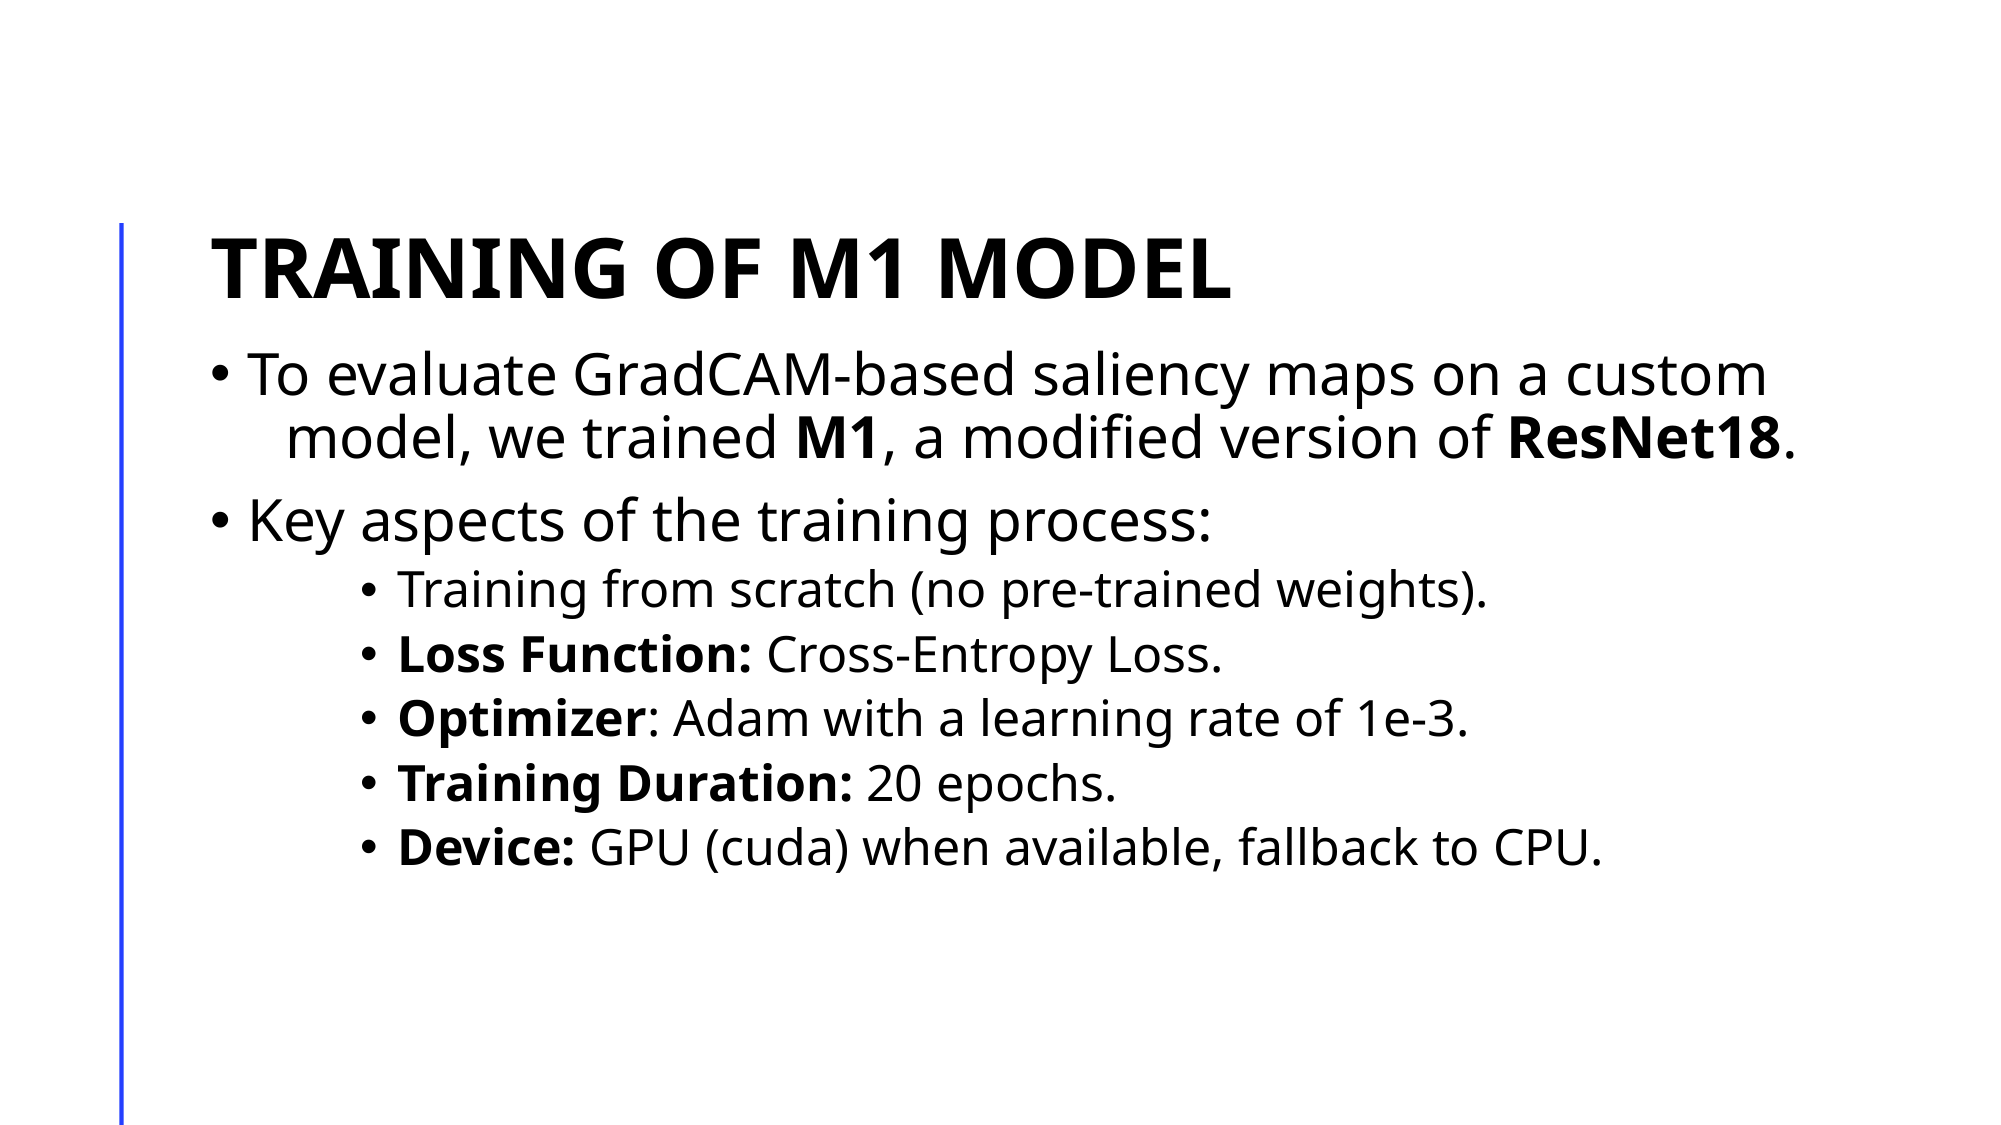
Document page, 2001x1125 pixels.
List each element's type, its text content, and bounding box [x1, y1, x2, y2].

title Training of m1 model [210, 104, 1865, 315]
list To evaluate GradCAM-based saliency maps on a custom model, we trained M1, a modified version of ResNet18. Key aspects of the training process: Training from scratch (no pre-trained weights). Loss Function: Cross-Entropy Loss. Optimizer: Adam with a learning rate of 1e-3. Training Duration: 20 epochs. Device: GPU (cuda) when available, fallback to CPU. [210, 345, 1865, 1021]
